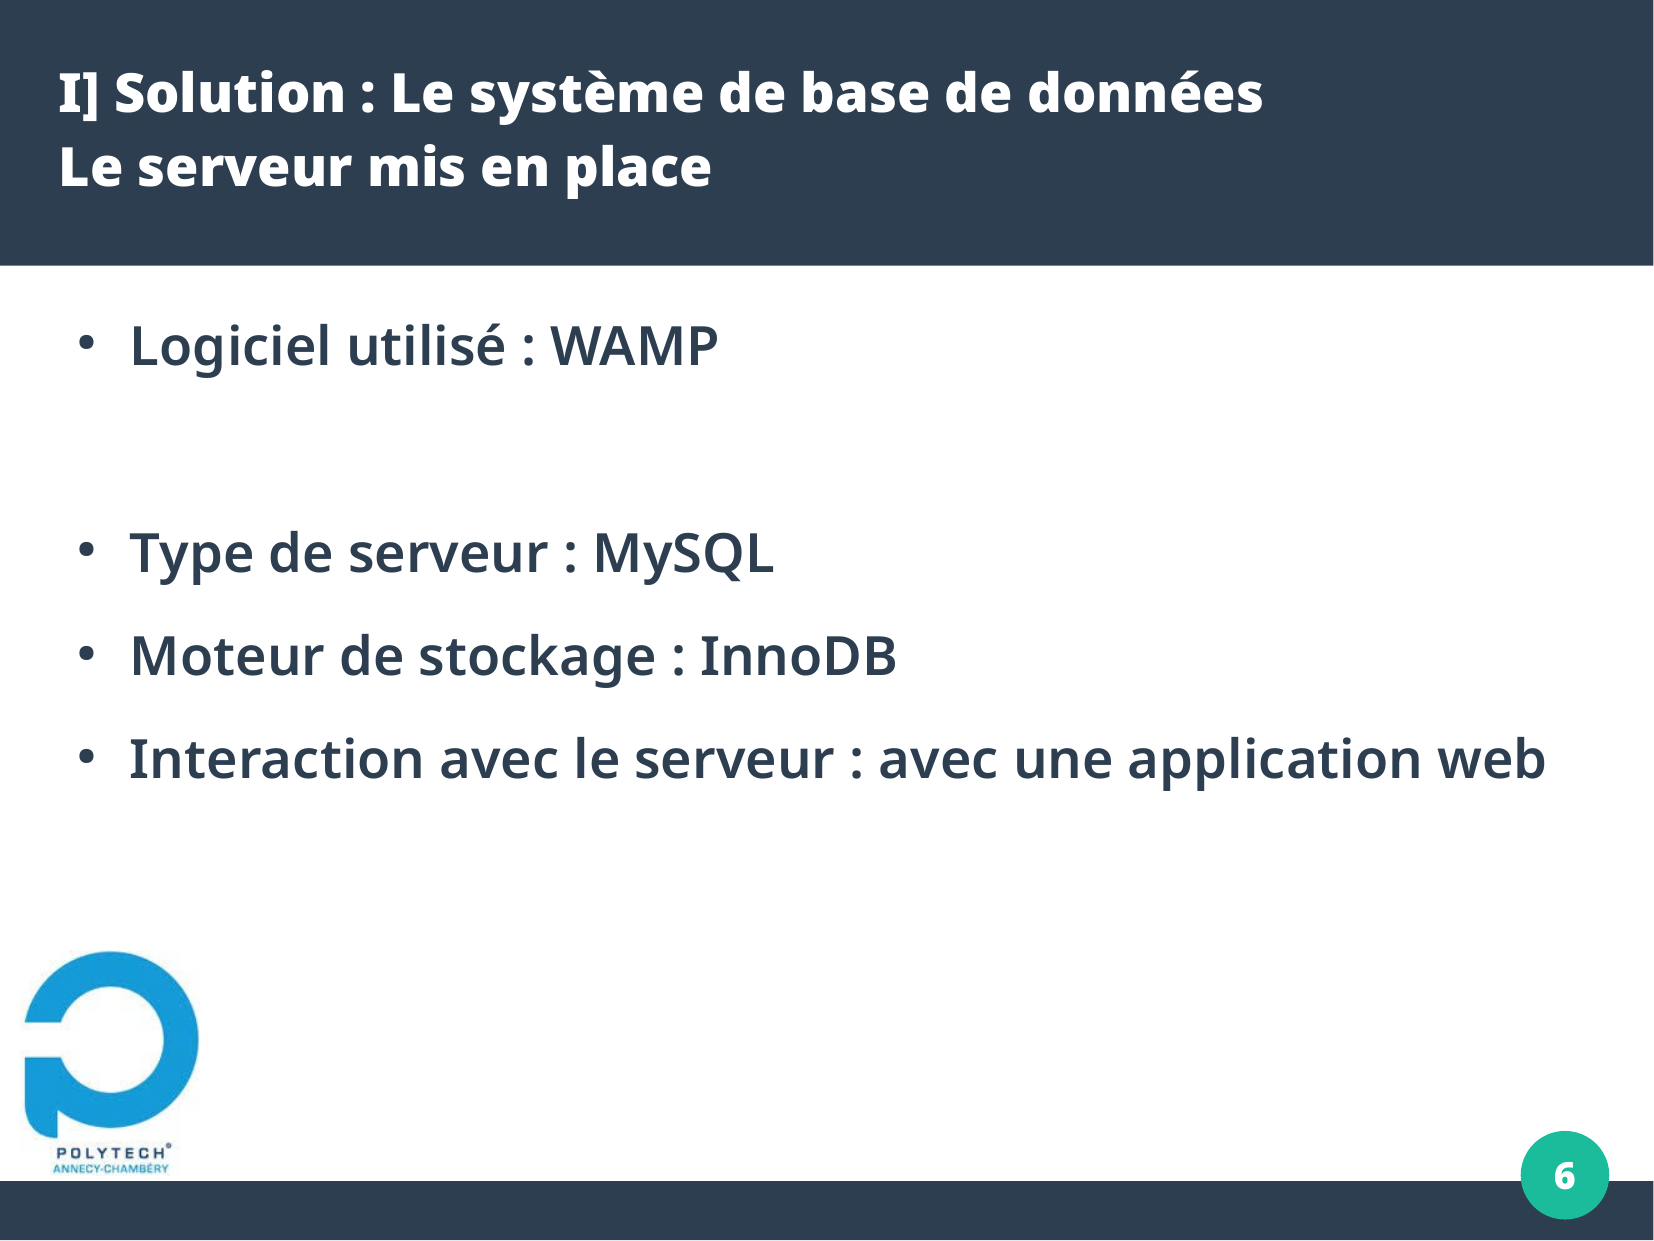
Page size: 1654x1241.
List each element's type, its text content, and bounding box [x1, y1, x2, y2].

list Logiciel utilisé : WAMP Type de serveur : MySQL Moteur de stockage : InnoDB Interaction avec le serveur : avec une application web [59, 307, 1595, 1134]
picture [0, 950, 225, 1176]
title I] Solution : Le système de base de données Le serveur mis en place [59, 49, 1595, 207]
